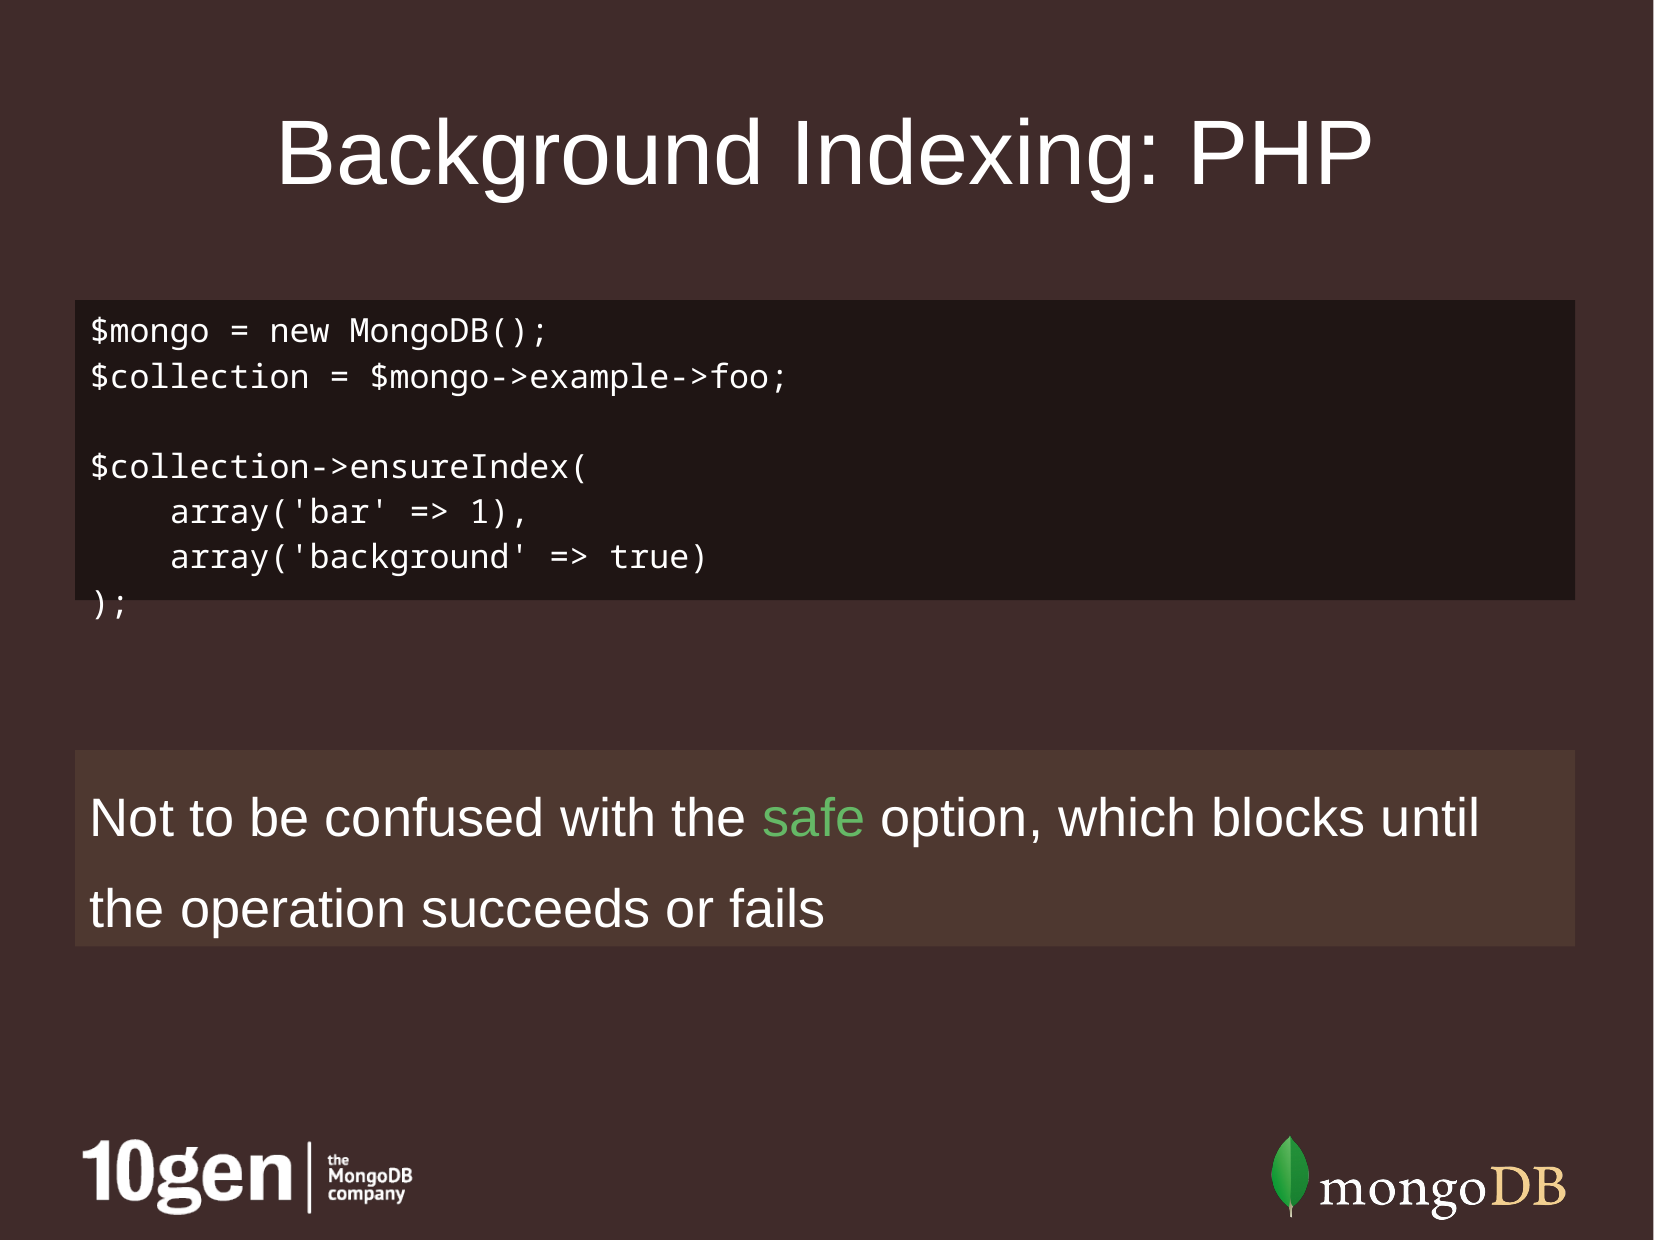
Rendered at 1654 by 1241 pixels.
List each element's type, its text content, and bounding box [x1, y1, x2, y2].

title Background Indexing: PHP [82, 49, 1571, 257]
picture [1260, 1124, 1576, 1230]
text_box $mongo = new MongoDB(); $collection = $mongo->example->foo; $collection->ensureIndex( array('bar' => 1), array('background' => true) ); [75, 300, 1576, 601]
text_box Not to be confused with the safe option, which blocks until the operation succeeds or fails [75, 750, 1576, 917]
picture [82, 1139, 413, 1215]
